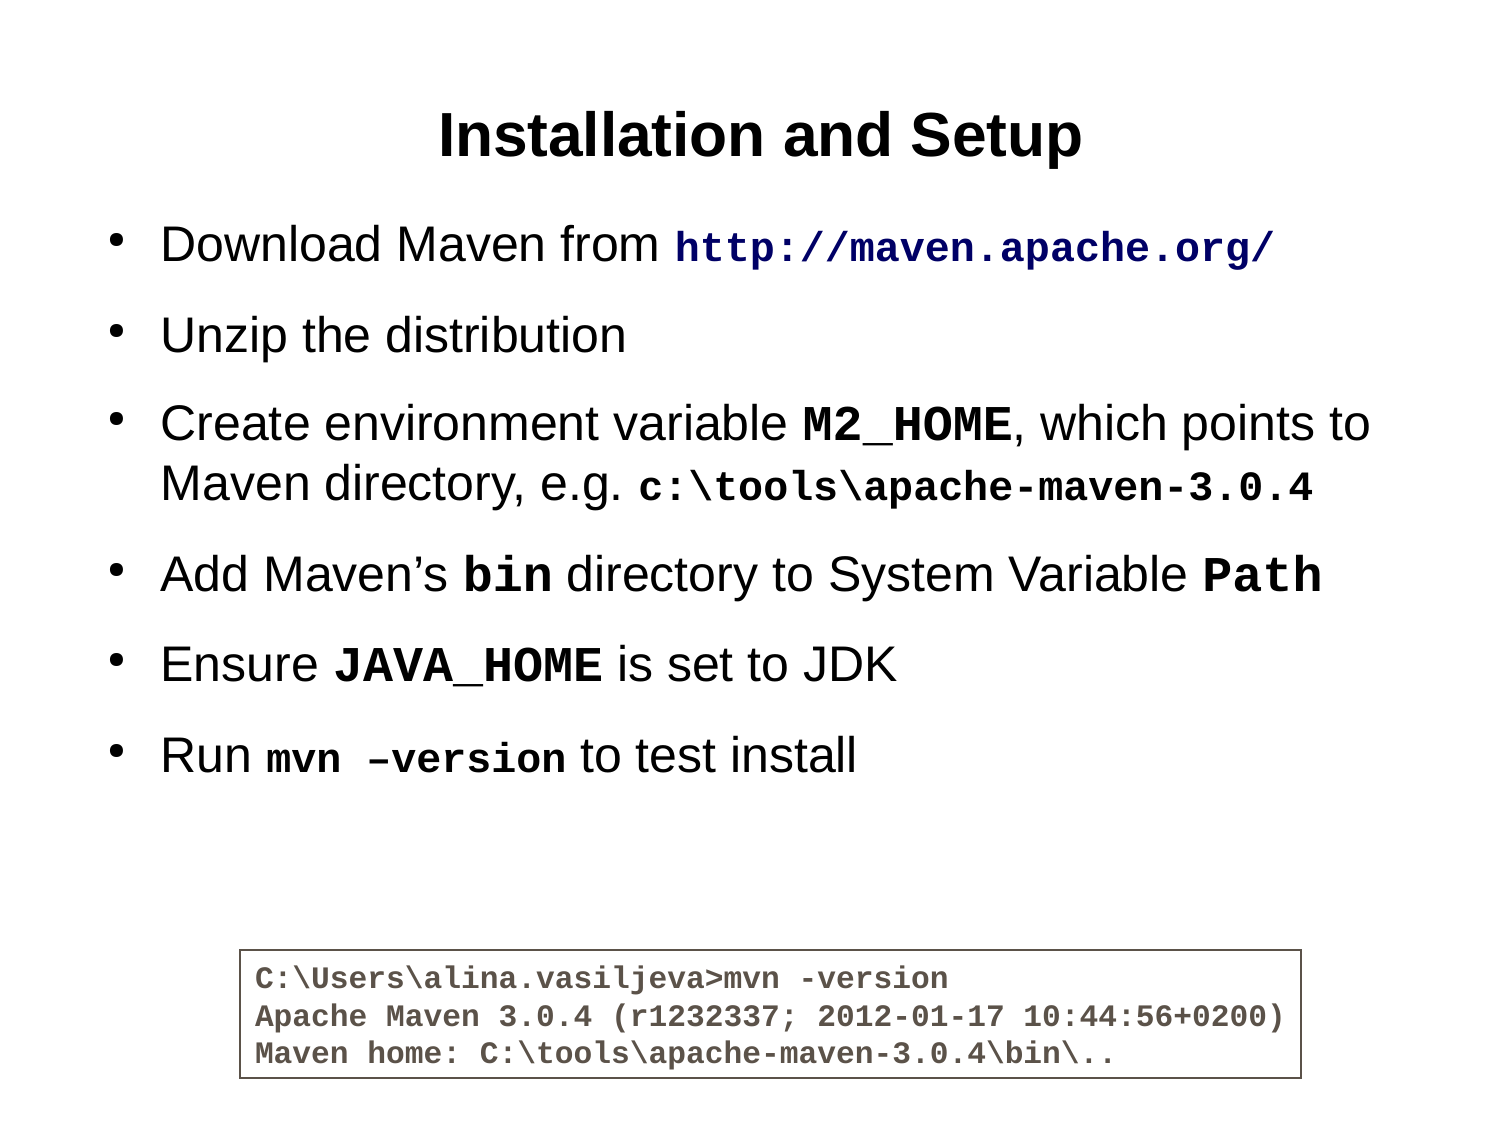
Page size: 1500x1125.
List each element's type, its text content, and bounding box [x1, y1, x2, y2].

title Installation and Setup [75, 44, 1425, 177]
list Download Maven from http://maven.apache.org/ Unzip the distribution Create environment variable M2_HOME, which points to Maven directory, e.g. c:\tools\apache-maven-3.0.4 Add Maven’s bin directory to System Variable Path Ensure JAVA_HOME is set to JDK Run mvn –version to test install [75, 204, 1395, 1075]
text_box C:\Users\alina.vasiljeva>mvn -version Apache Maven 3.0.4 (r1232337; 2012-01-17 10:44:56+0200) Maven home: C:\tools\apache-maven-3.0.4\bin\.. [240, 949, 1302, 1078]
